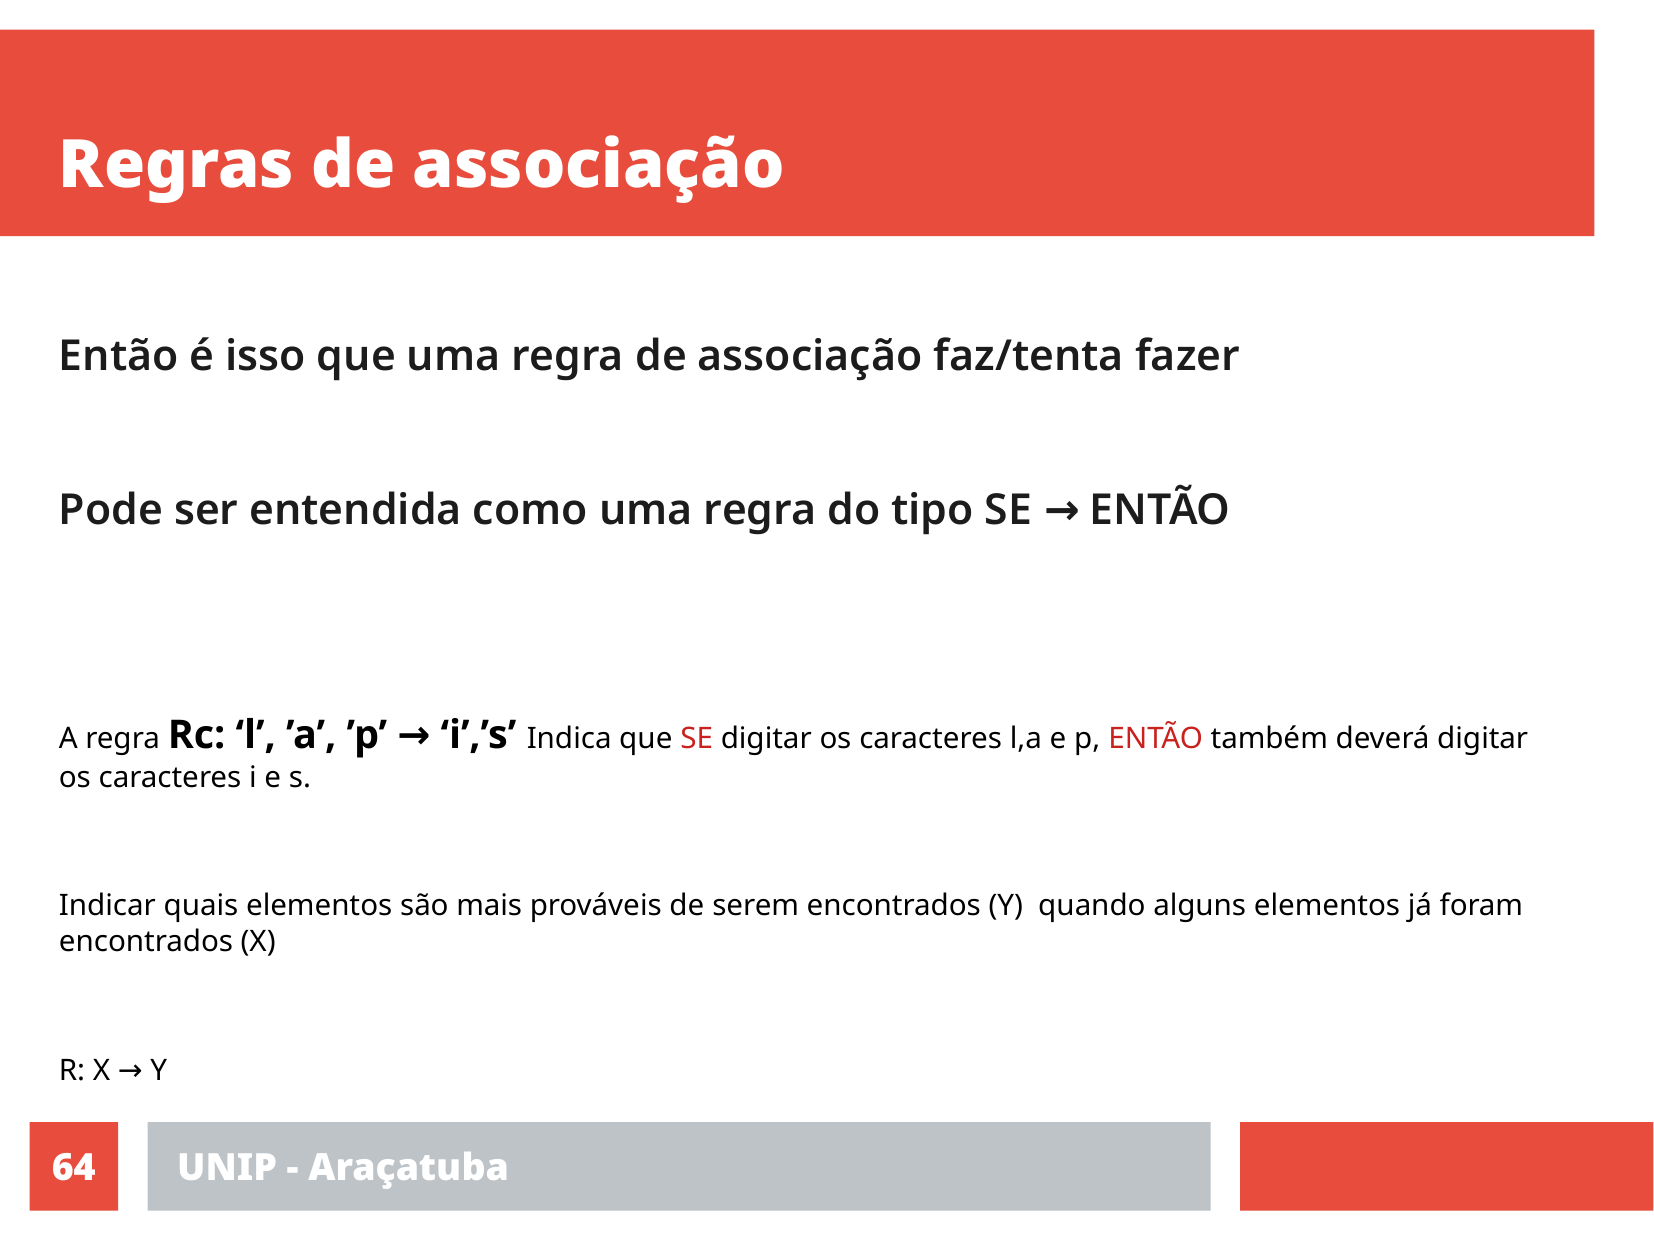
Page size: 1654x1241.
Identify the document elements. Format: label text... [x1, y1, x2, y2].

list Então é isso que uma regra de associação faz/tenta fazer Pode ser entendida como uma regra do tipo SE → ENTÃO A regra Rc: ‘l’, ’a’, ’p’ → ‘i’,’s’ Indica que SE digitar os caracteres l,a e p, ENTÃO também deverá digitar os caracteres i e s. Indicar quais elementos são mais prováveis de serem encontrados (Y) quando alguns elementos já foram encontrados (X) R: X → Y [59, 324, 1565, 1093]
title Regras de associação [59, 59, 1595, 207]
